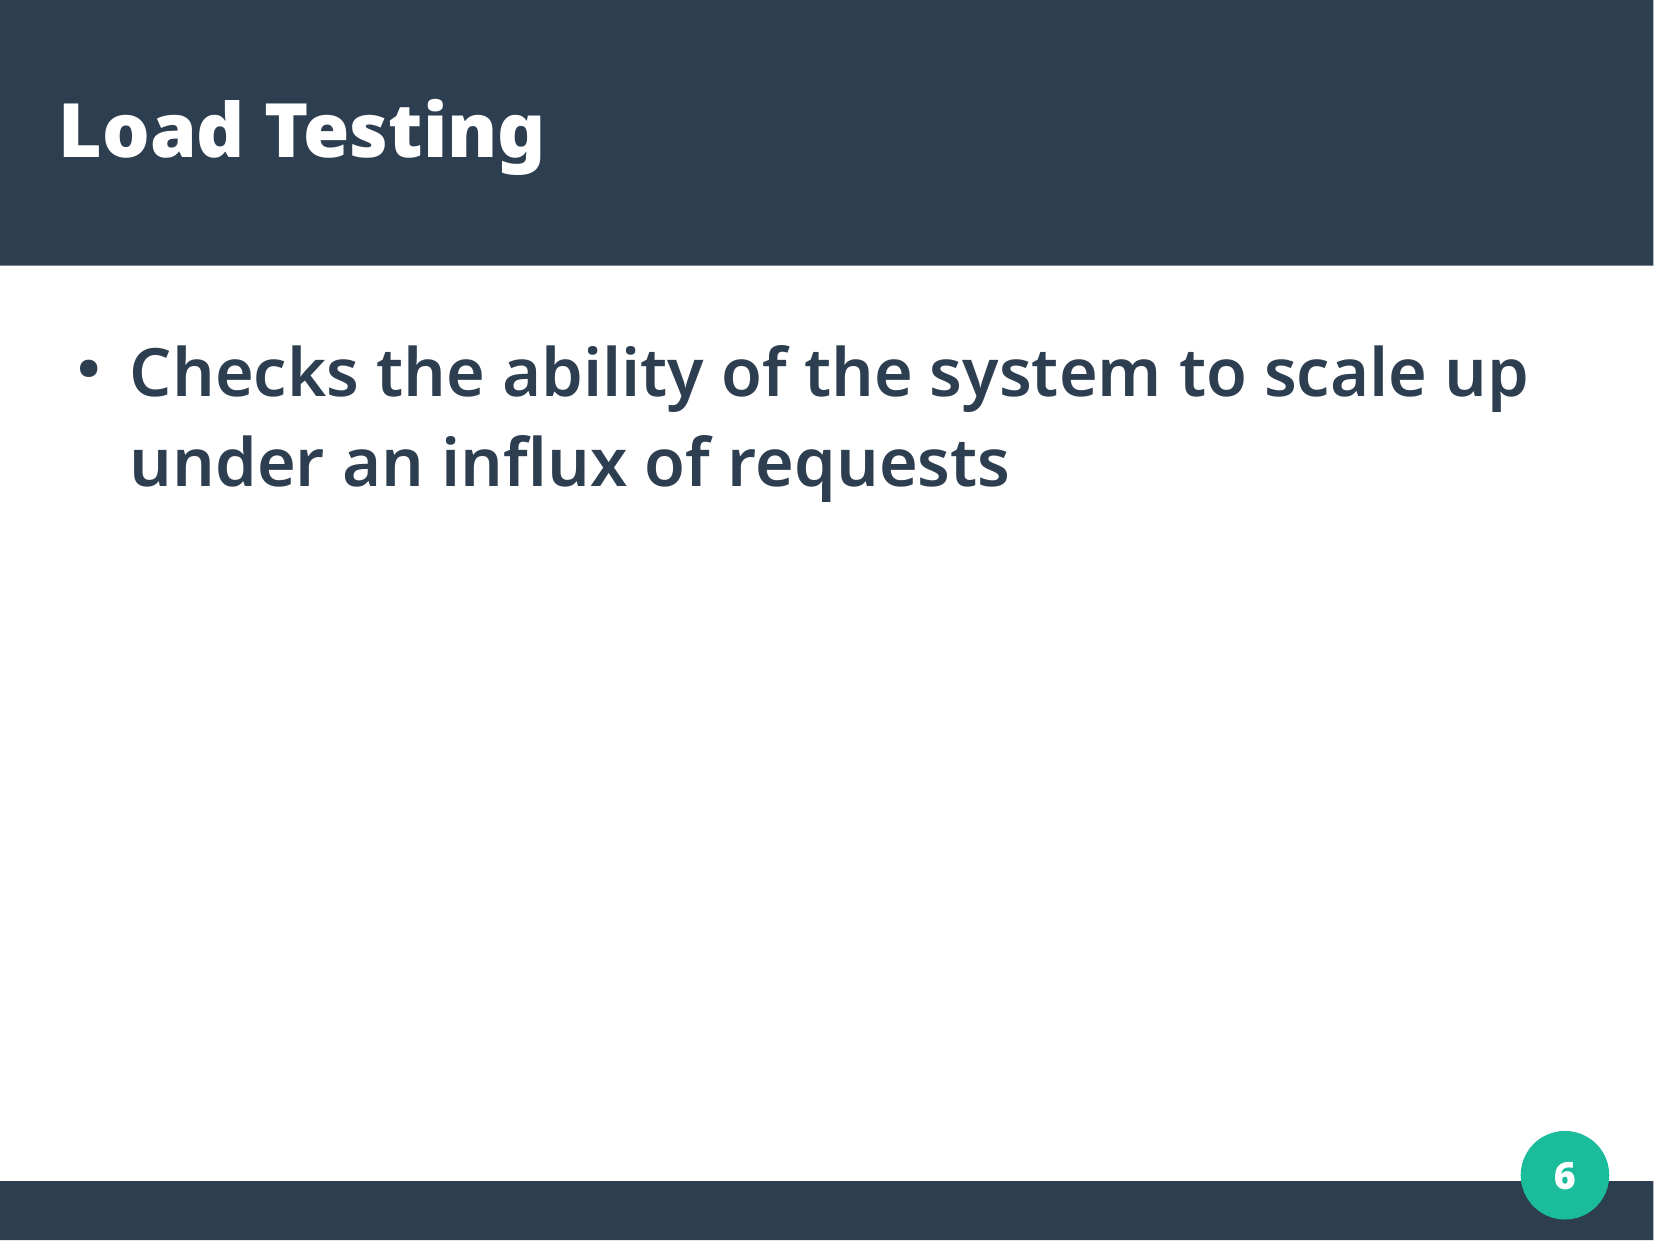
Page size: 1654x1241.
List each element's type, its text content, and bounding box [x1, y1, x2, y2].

title Load Testing [59, 49, 1595, 207]
list Checks the ability of the system to scale up under an influx of requests [59, 324, 1595, 1152]
